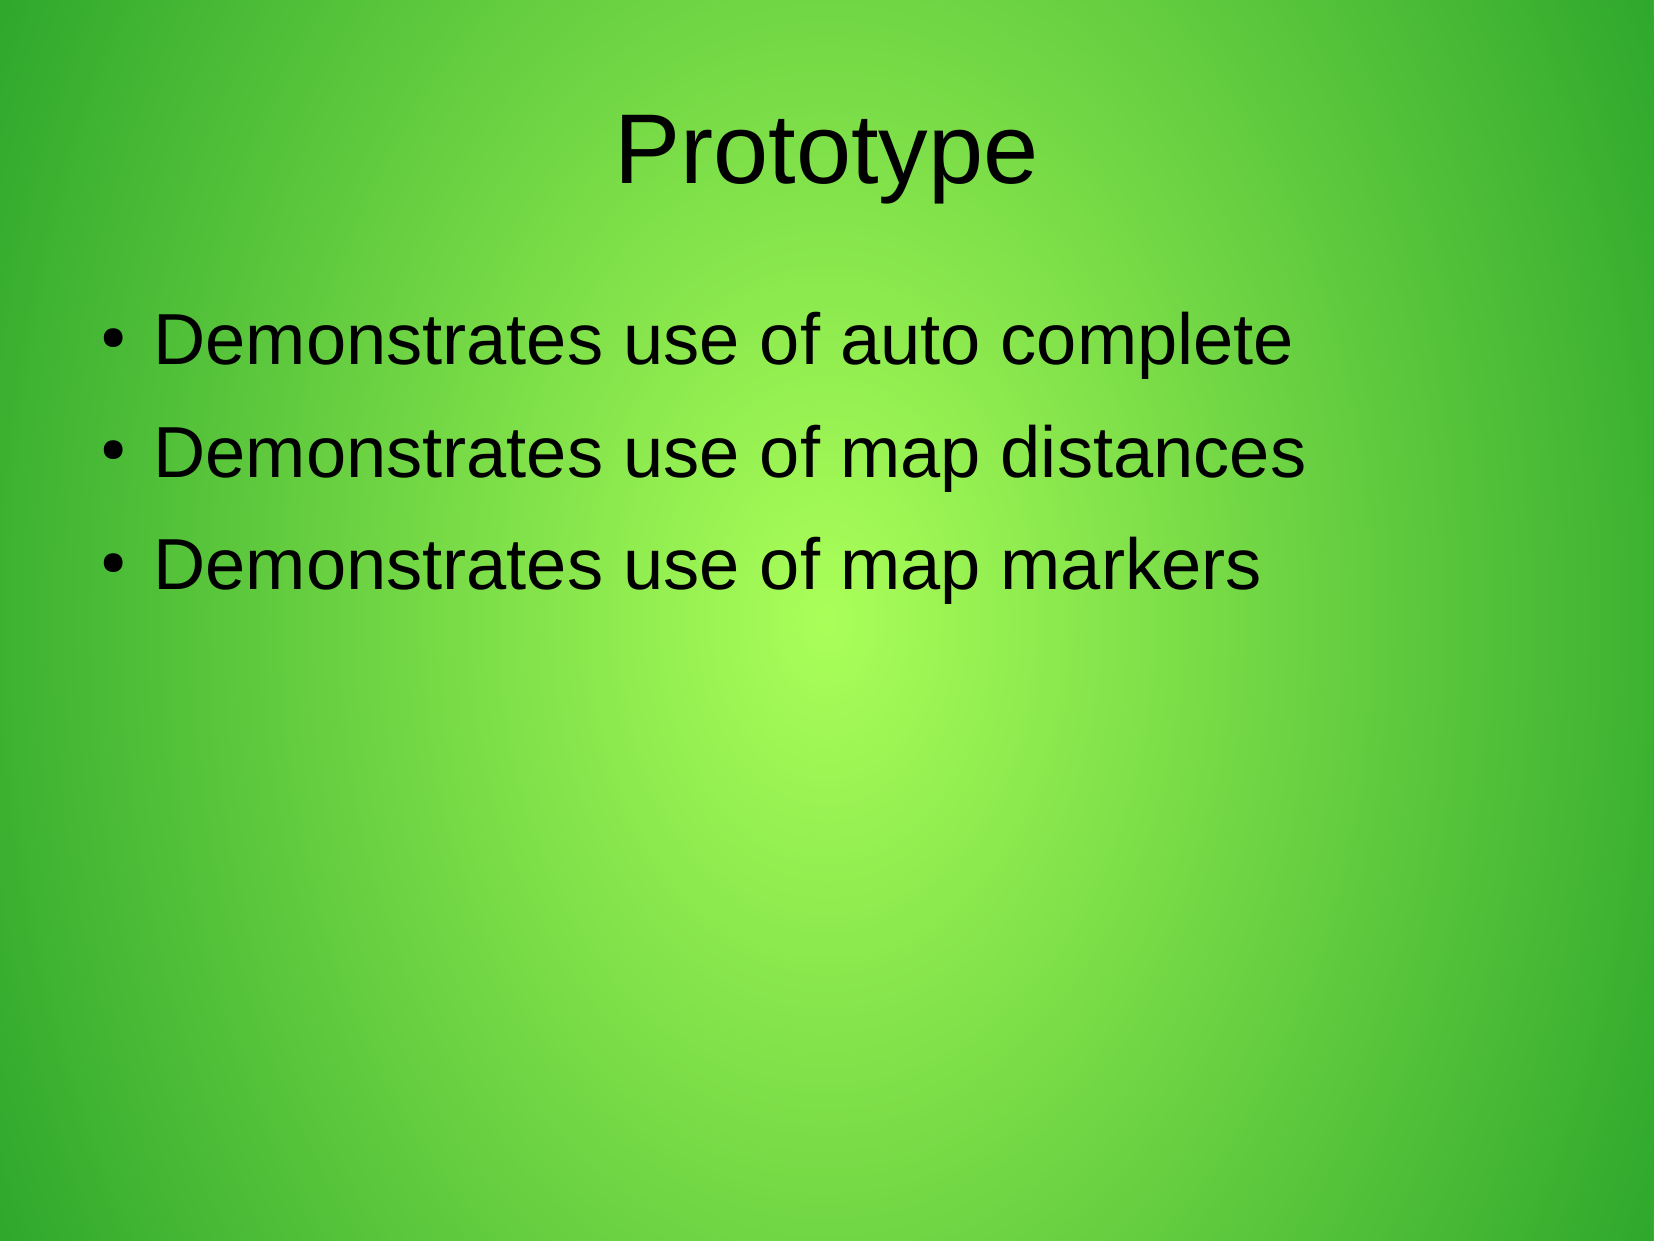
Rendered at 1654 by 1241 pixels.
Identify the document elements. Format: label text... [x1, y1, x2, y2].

list Demonstrates use of auto complete Demonstrates use of map distances Demonstrates use of map markers [82, 299, 1571, 1019]
title Prototype [82, 47, 1571, 252]
